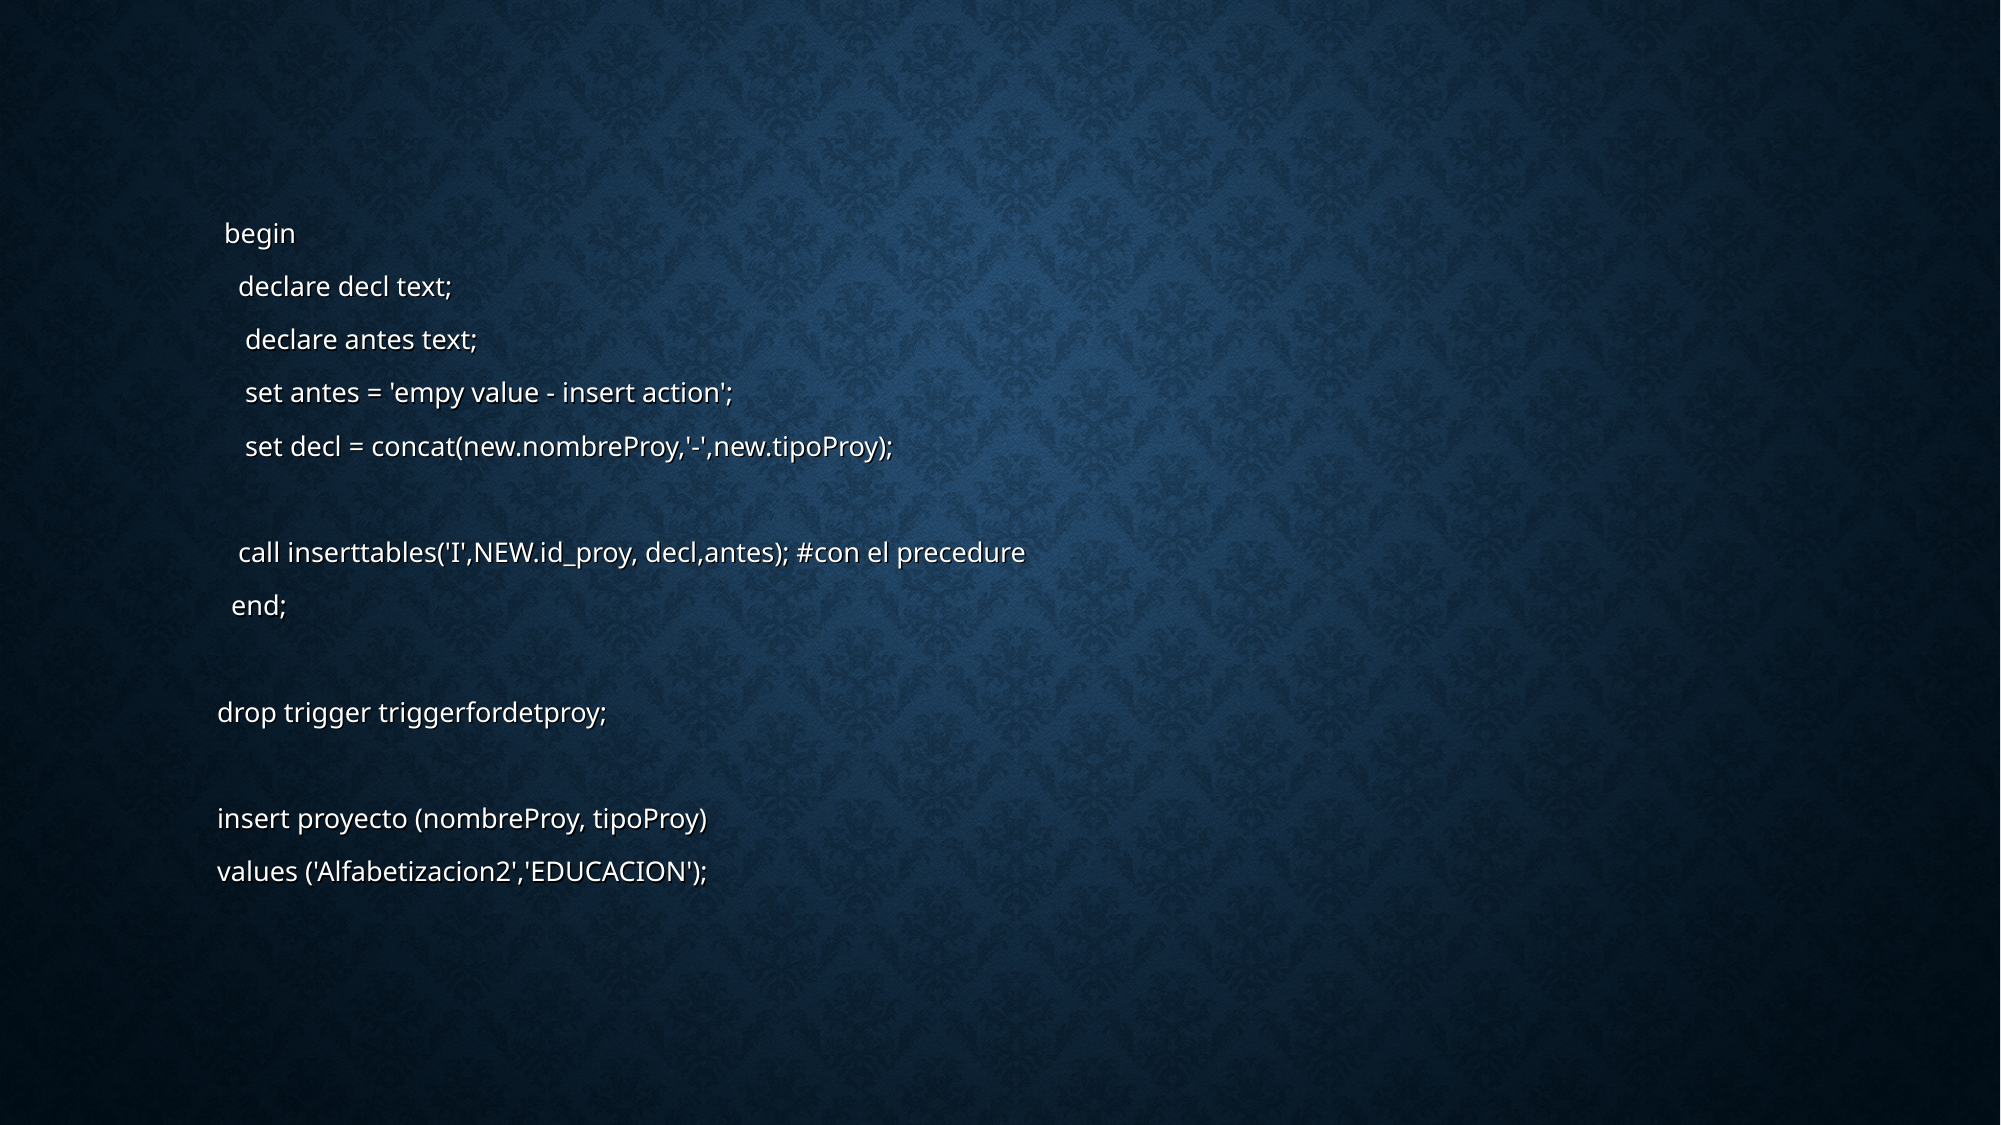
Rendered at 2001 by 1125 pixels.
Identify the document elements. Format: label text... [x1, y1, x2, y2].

list begin declare decl text; declare antes text; set antes = 'empy value - insert action'; set decl = concat(new.nombreProy,'-',new.tipoProy); call inserttables('I',NEW.id_proy, decl,antes); #con el precedure end; drop trigger triggerfordetproy; insert proyecto (nombreProy, tipoProy) values ('Alfabetizacion2','EDUCACION'); [202, 208, 1879, 923]
